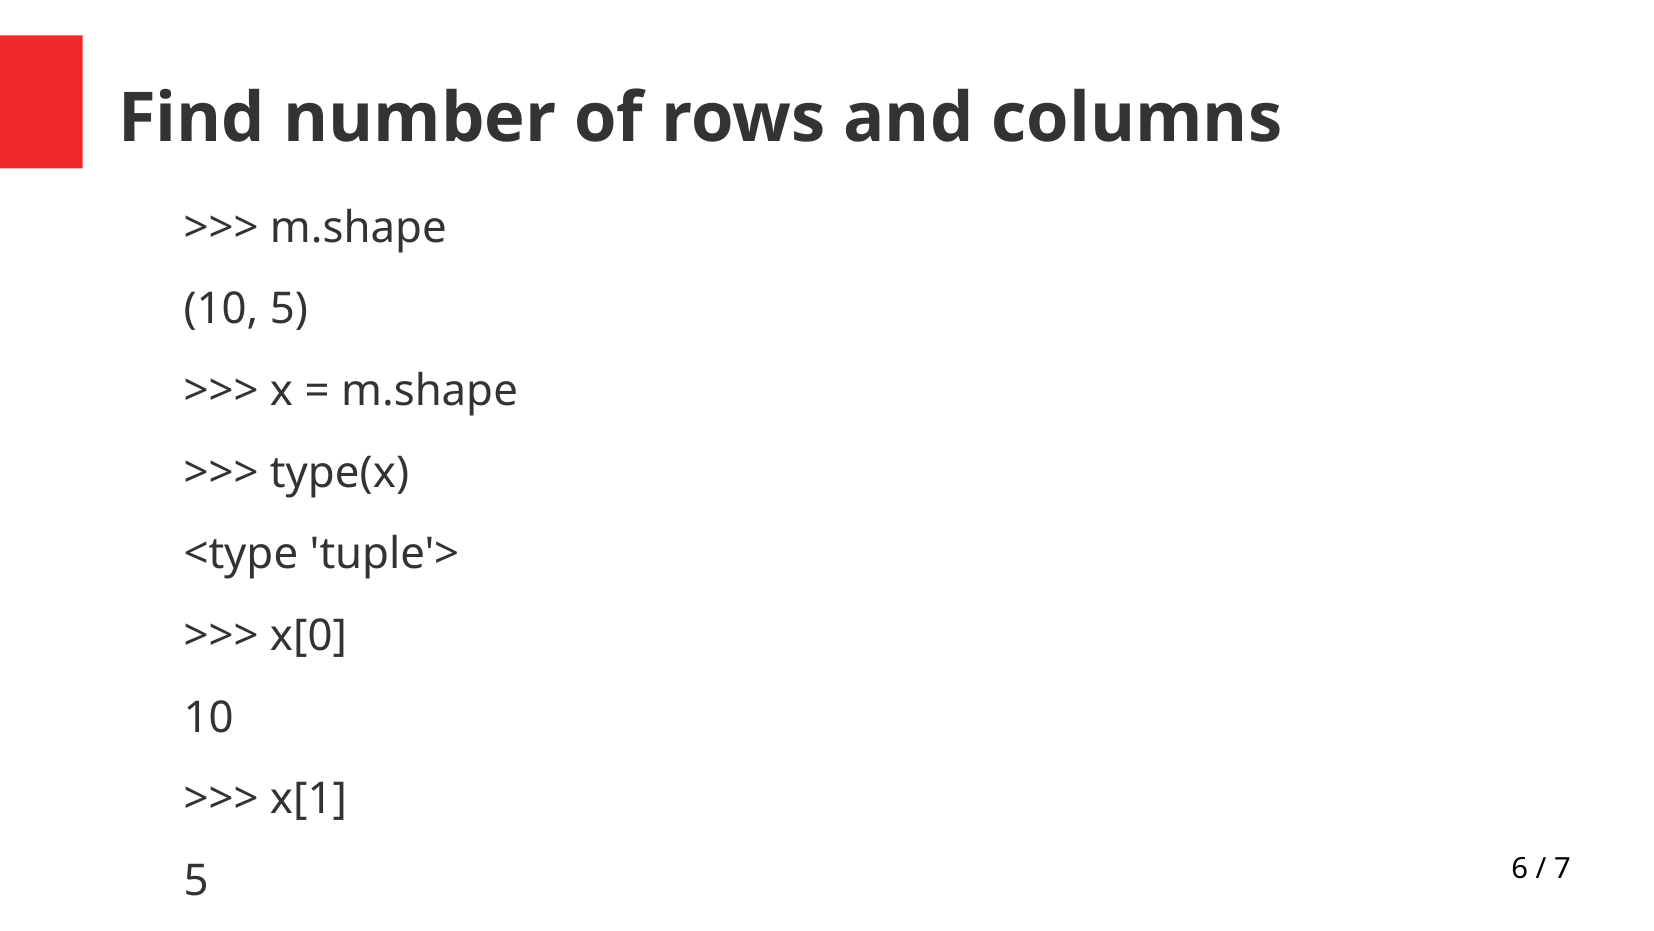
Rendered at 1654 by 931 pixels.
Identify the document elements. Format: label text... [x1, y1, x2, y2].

title Find number of rows and columns [118, 37, 1571, 193]
list >>> m.shape (10, 5) >>> x = m.shape >>> type(x) <type 'tuple'> >>> x[0] 10 >>> x[1] 5 [112, 195, 1531, 871]
